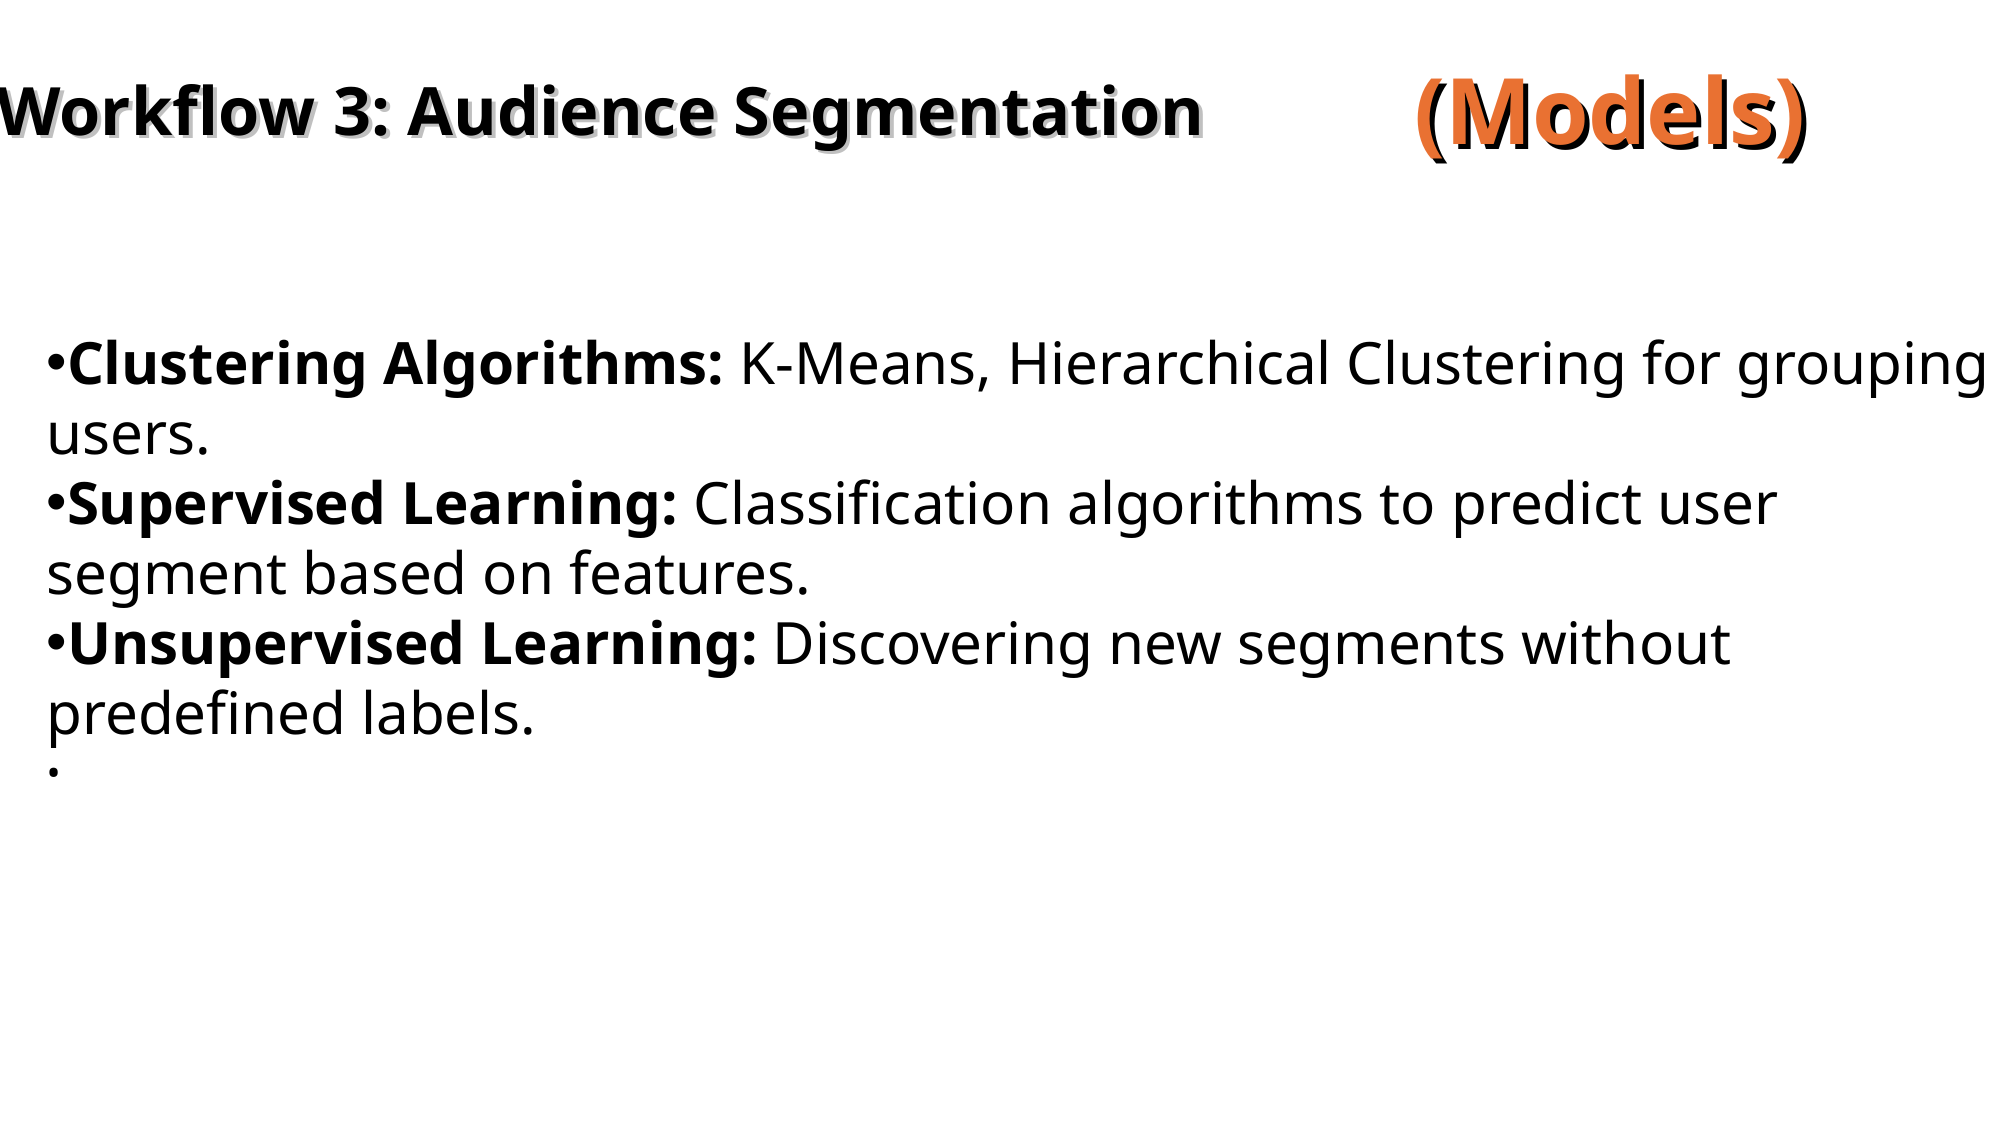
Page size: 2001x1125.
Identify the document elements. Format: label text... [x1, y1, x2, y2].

text_box Clustering Algorithms: K-Means, Hierarchical Clustering for grouping users. Supervised Learning: Classification algorithms to predict user segment based on features. Unsupervised Learning: Discovering new segments without predefined labels. [32, 319, 2000, 805]
text_box Workflow 3: Audience Segmentation [0, 61, 1220, 236]
text_box (Models) [1400, 46, 1821, 171]
